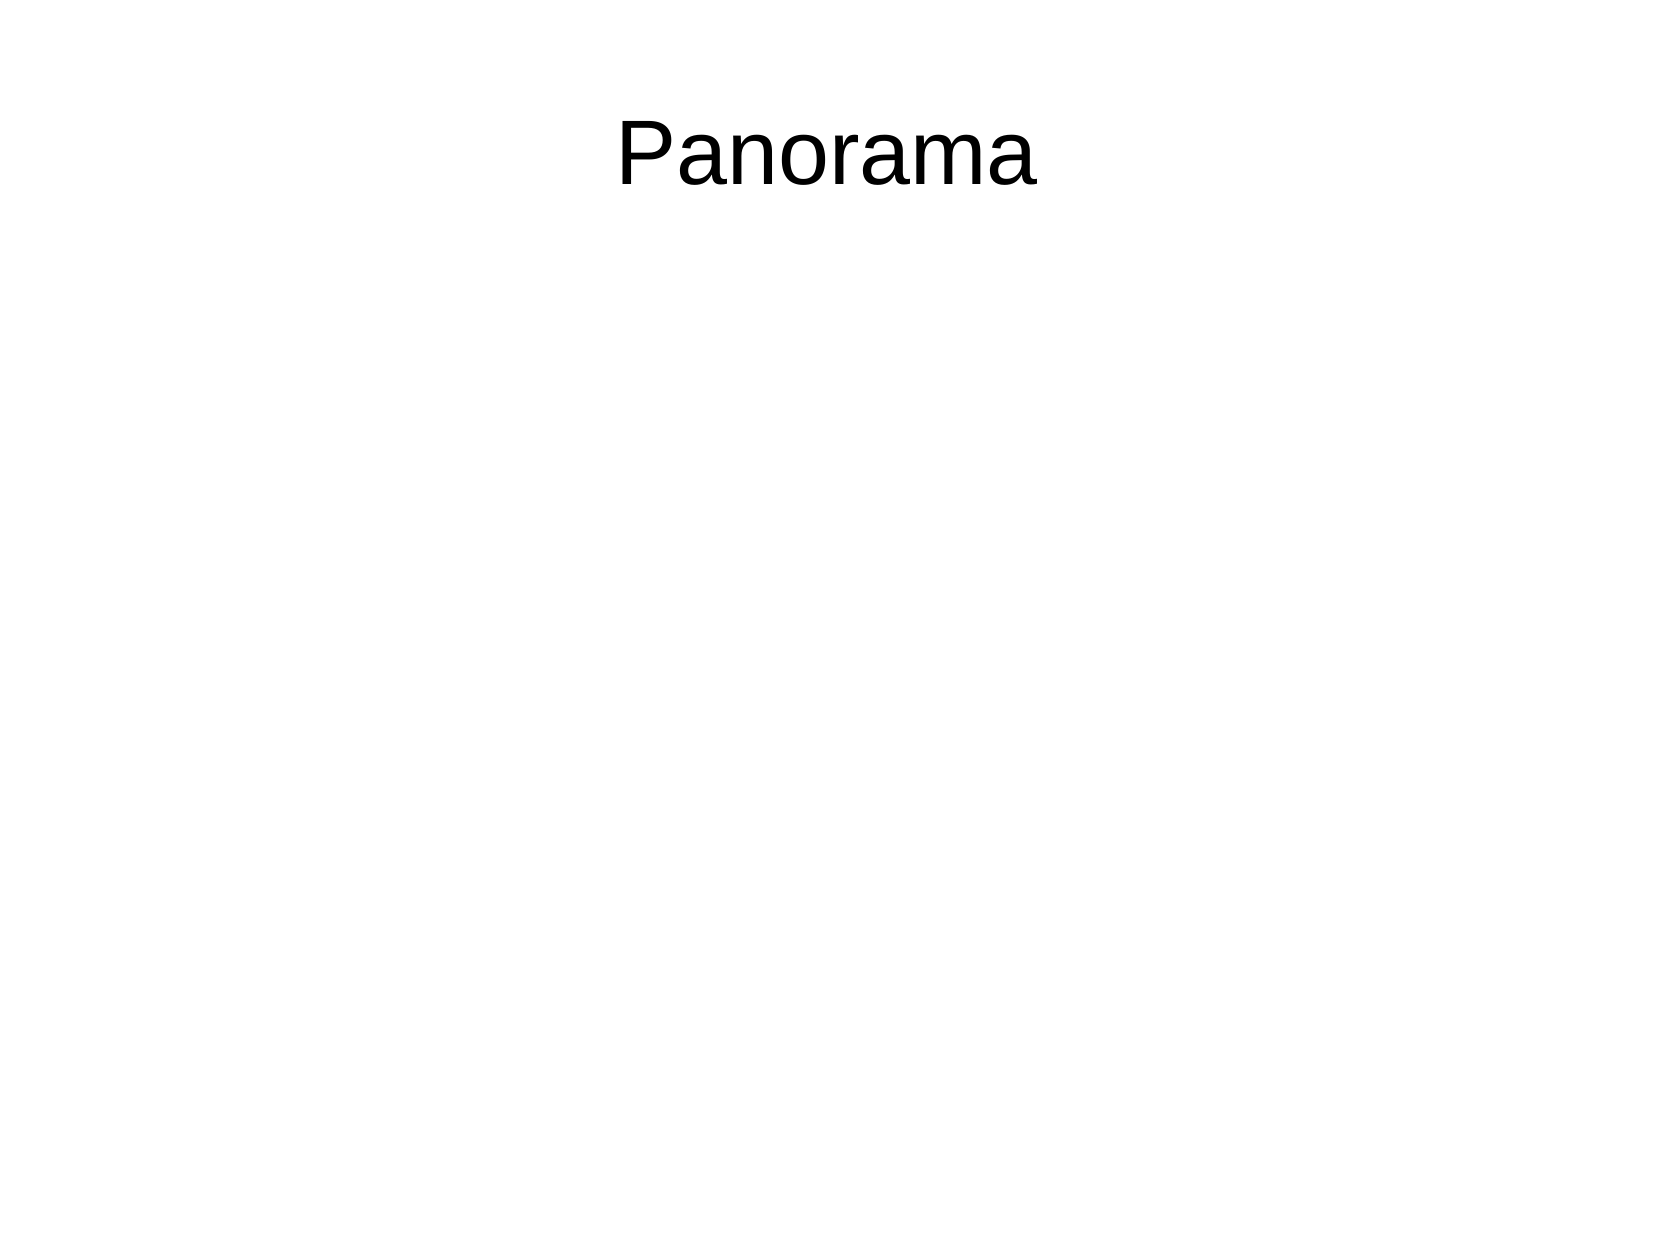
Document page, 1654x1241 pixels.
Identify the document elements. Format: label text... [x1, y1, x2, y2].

title Panorama [82, 49, 1571, 257]
